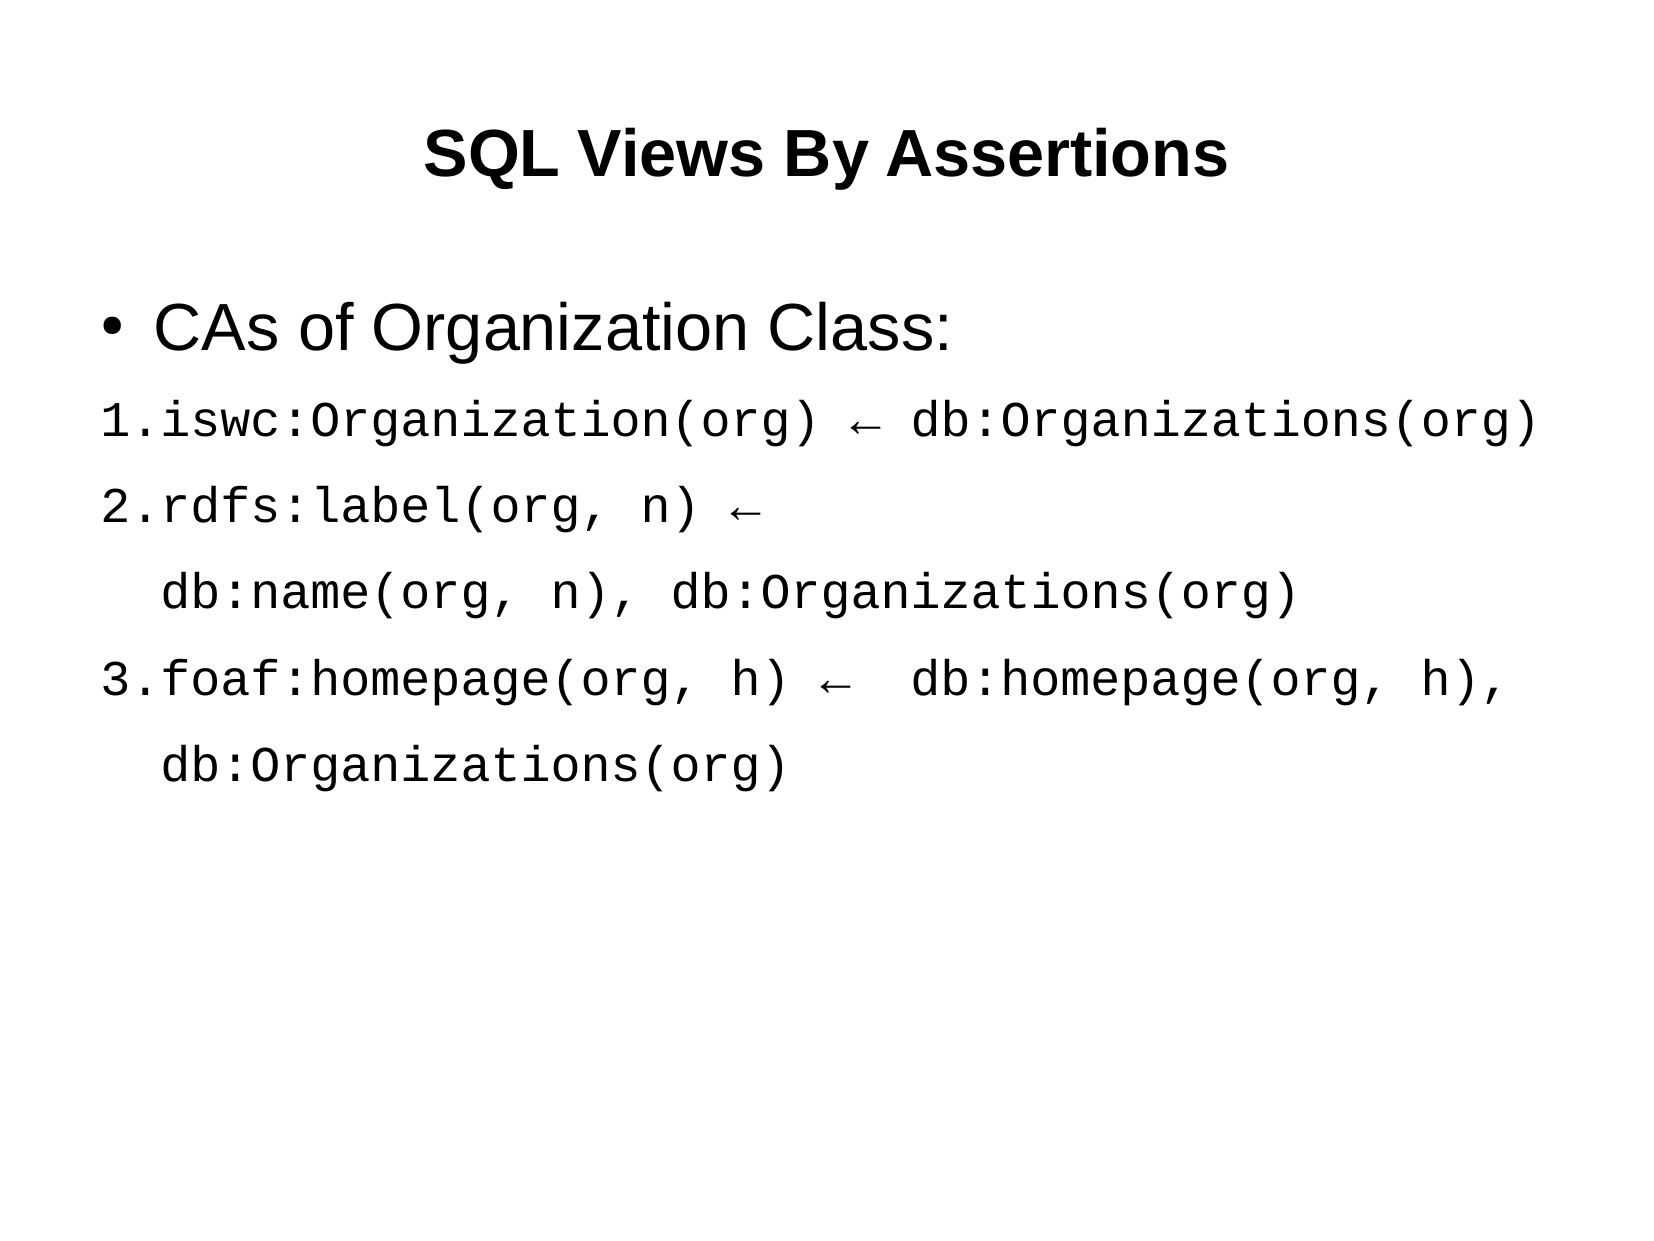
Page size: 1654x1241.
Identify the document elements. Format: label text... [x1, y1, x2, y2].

list CAs of Organization Class: iswc:Organization(org) ← db:Organizations(org) rdfs:label(org, n) ← db:name(org, n), db:Organizations(org) foaf:homepage(org, h) ← db:homepage(org, h), db:Organizations(org) [82, 290, 1571, 1094]
title SQL Views By Assertions [82, 56, 1571, 250]
